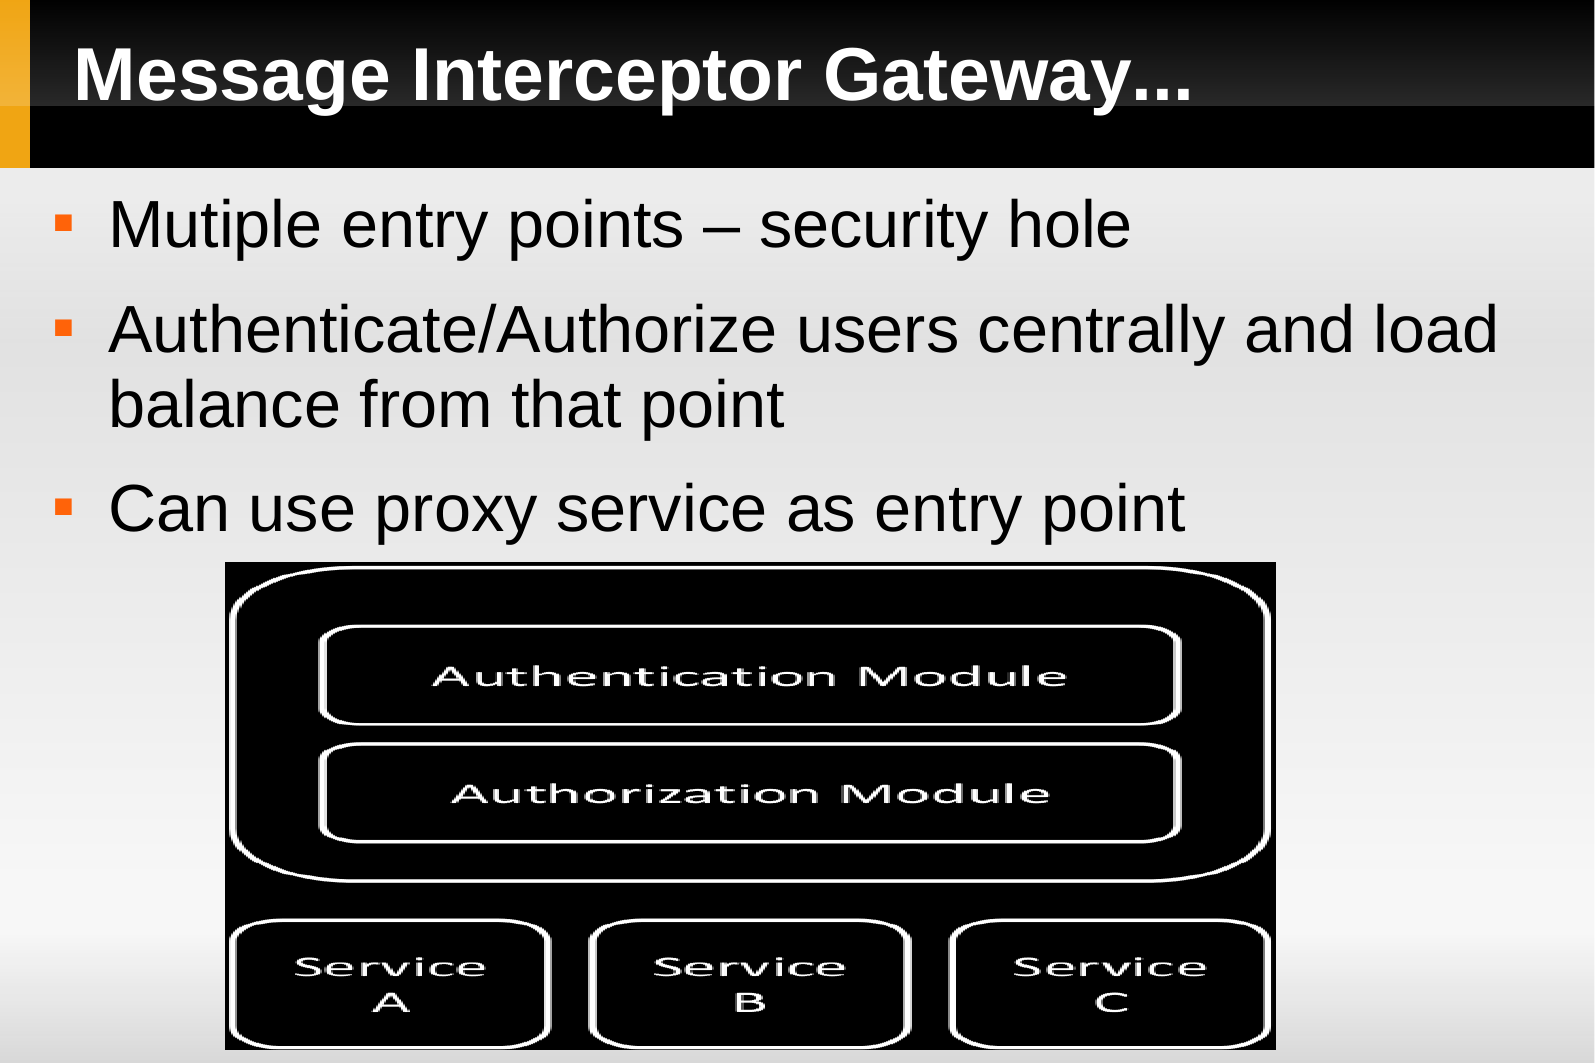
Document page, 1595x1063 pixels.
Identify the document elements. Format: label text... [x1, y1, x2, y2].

picture [0, 0, 1595, 1063]
title Message Interceptor Gateway... [74, 32, 1510, 187]
list Mutiple entry points – security hole Authenticate/Authorize users centrally and load balance from that point Can use proxy service as entry point [37, 187, 1576, 1051]
